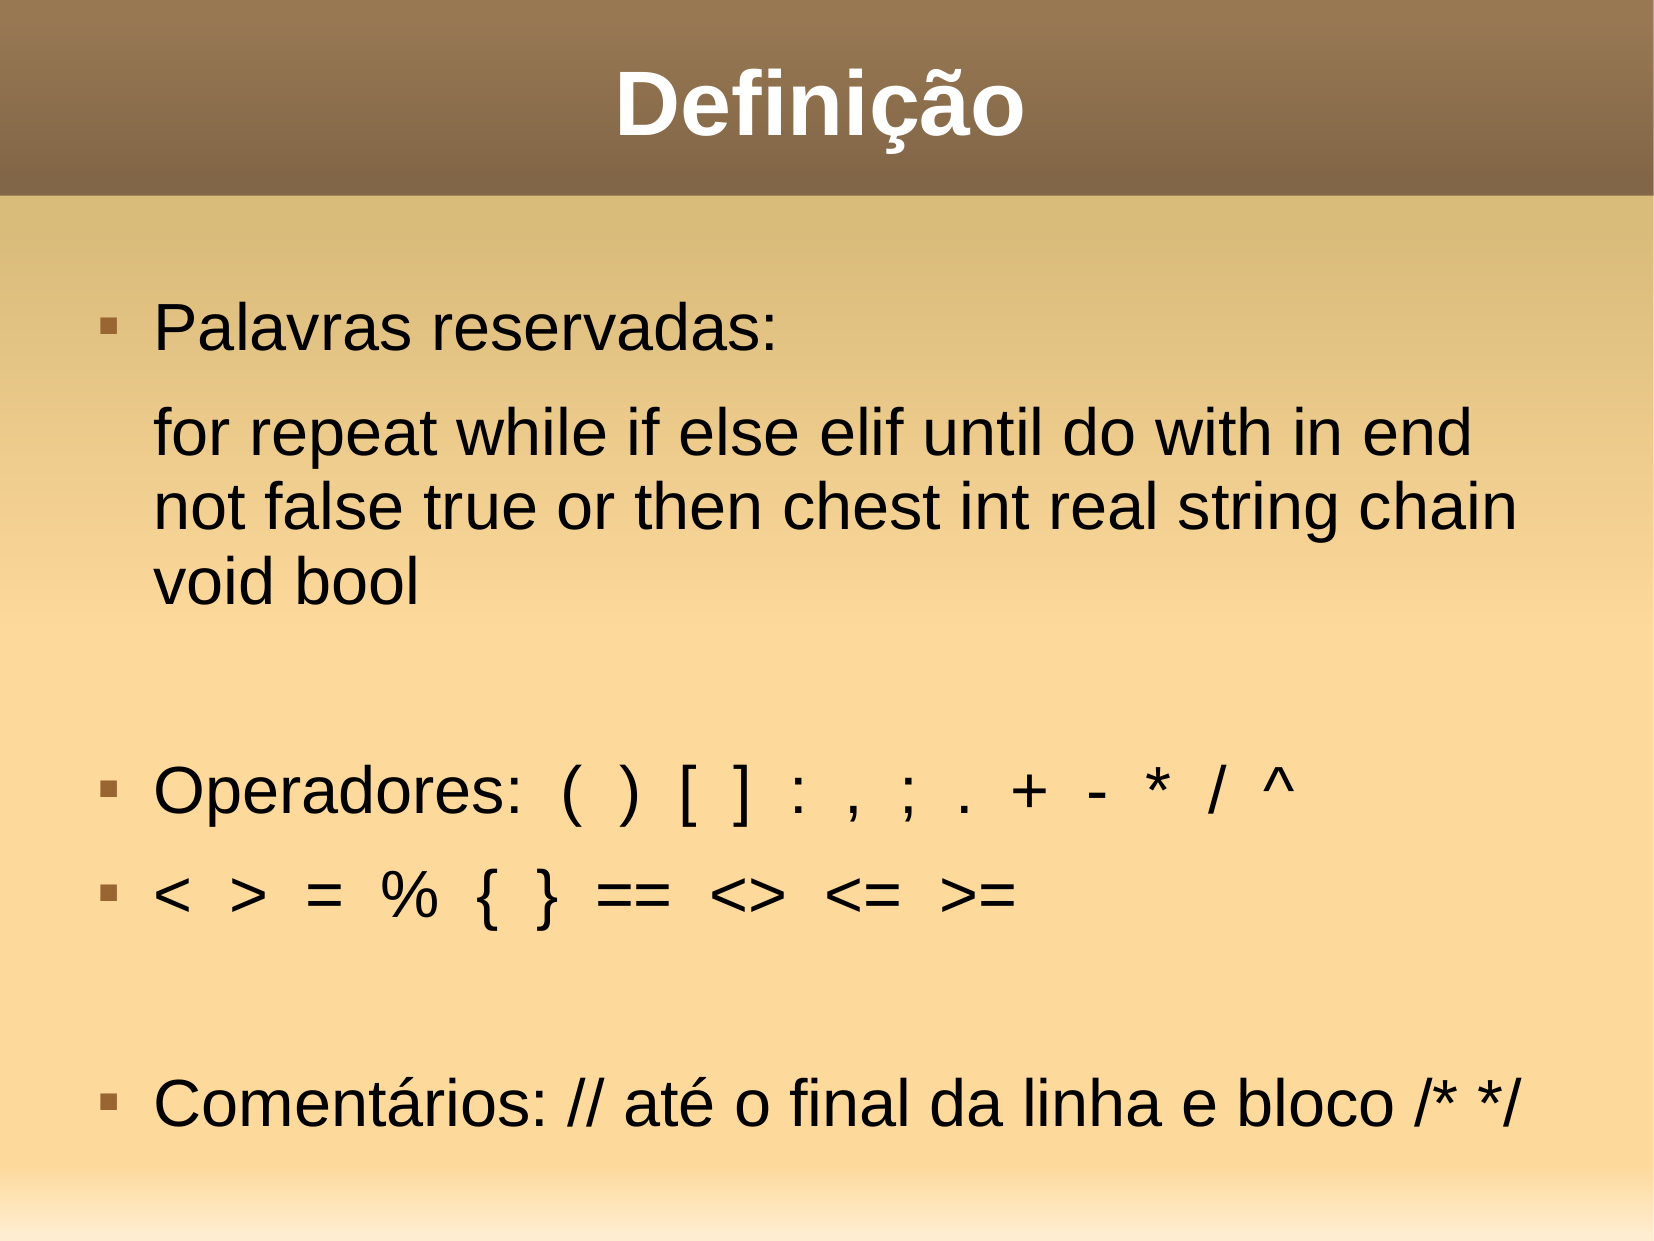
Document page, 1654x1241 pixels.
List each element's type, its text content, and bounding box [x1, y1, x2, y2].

picture [0, 0, 1654, 1241]
title Definição [76, 7, 1565, 200]
list Palavras reservadas: for repeat while if else elif until do with in end not false true or then chest int real string chain void bool Operadores: ( ) [ ] : , ; . + - * / ^ < > = % { } == <> <= >= Comentários: // até o final da linha e bloco /* */ [82, 290, 1571, 1241]
